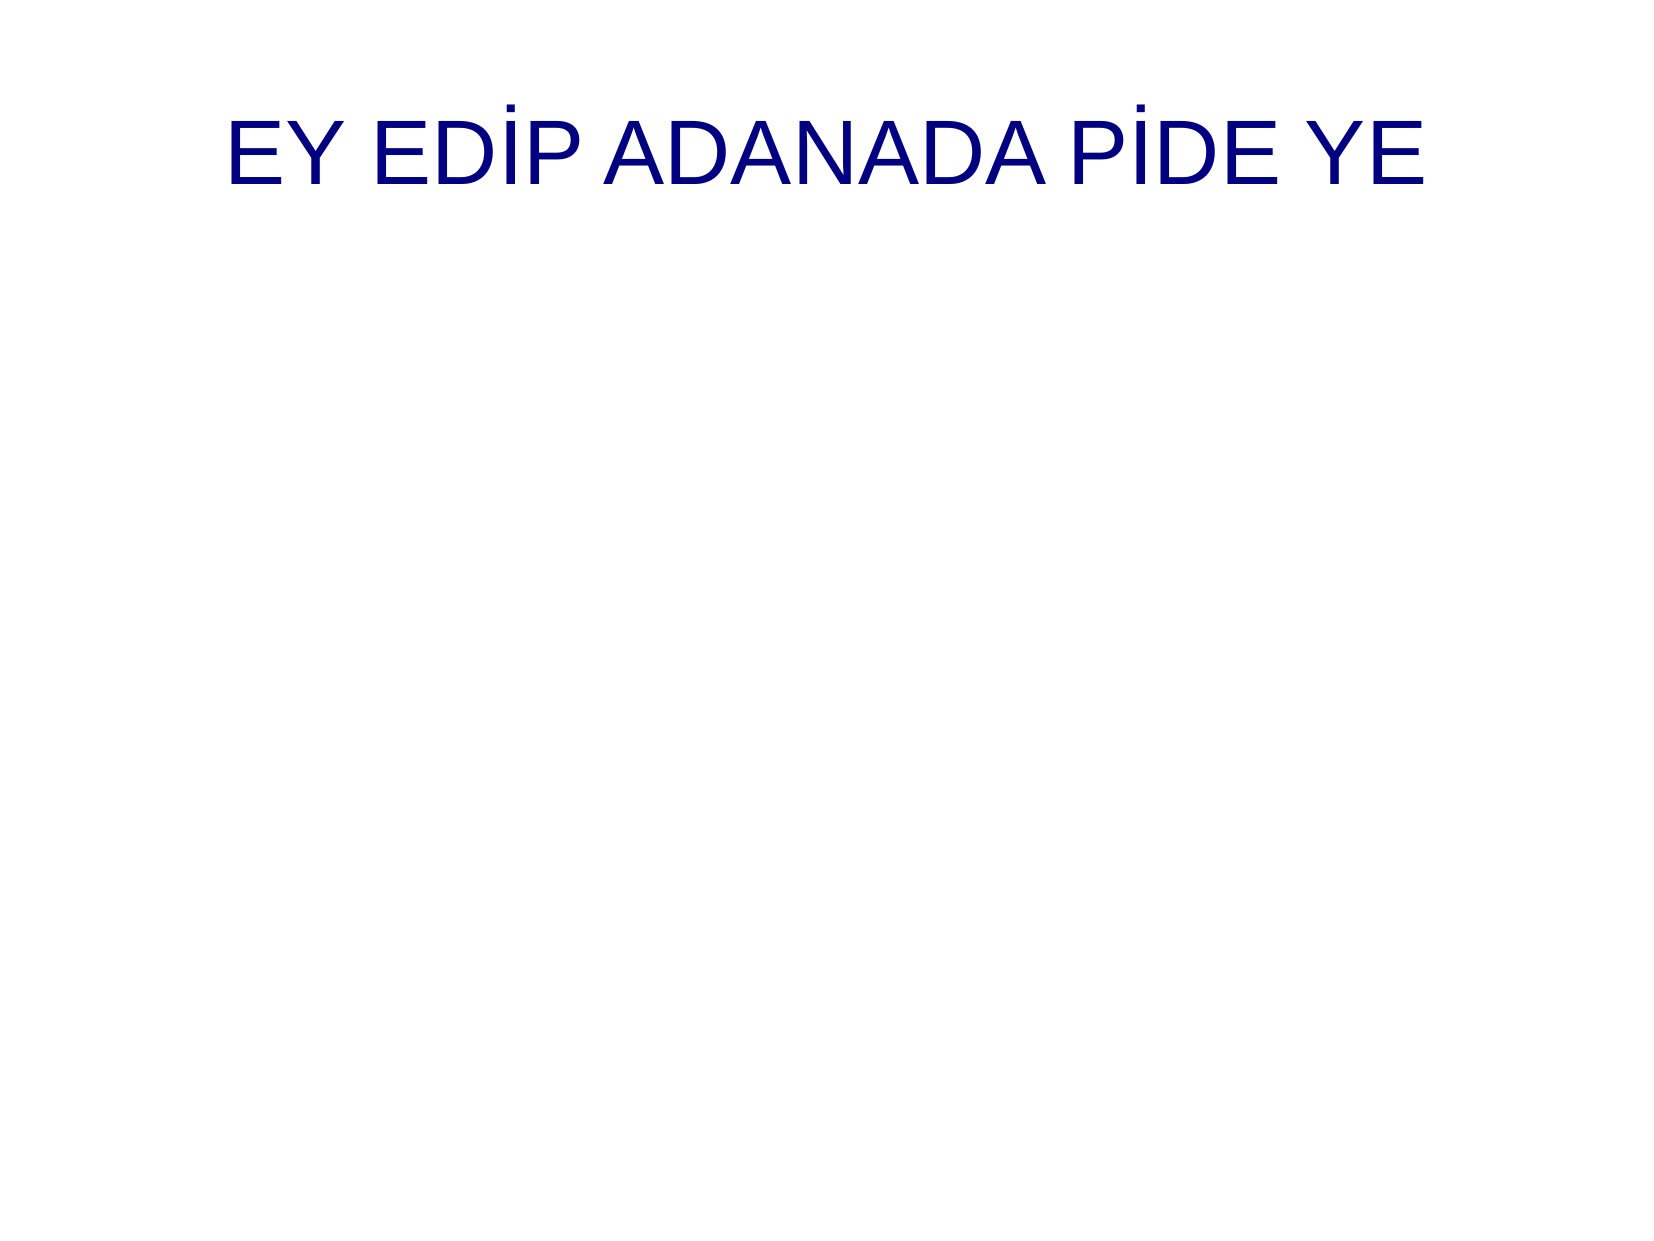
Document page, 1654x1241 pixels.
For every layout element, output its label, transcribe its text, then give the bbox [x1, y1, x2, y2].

title EY EDİP ADANADA PİDE YE [82, 49, 1571, 257]
